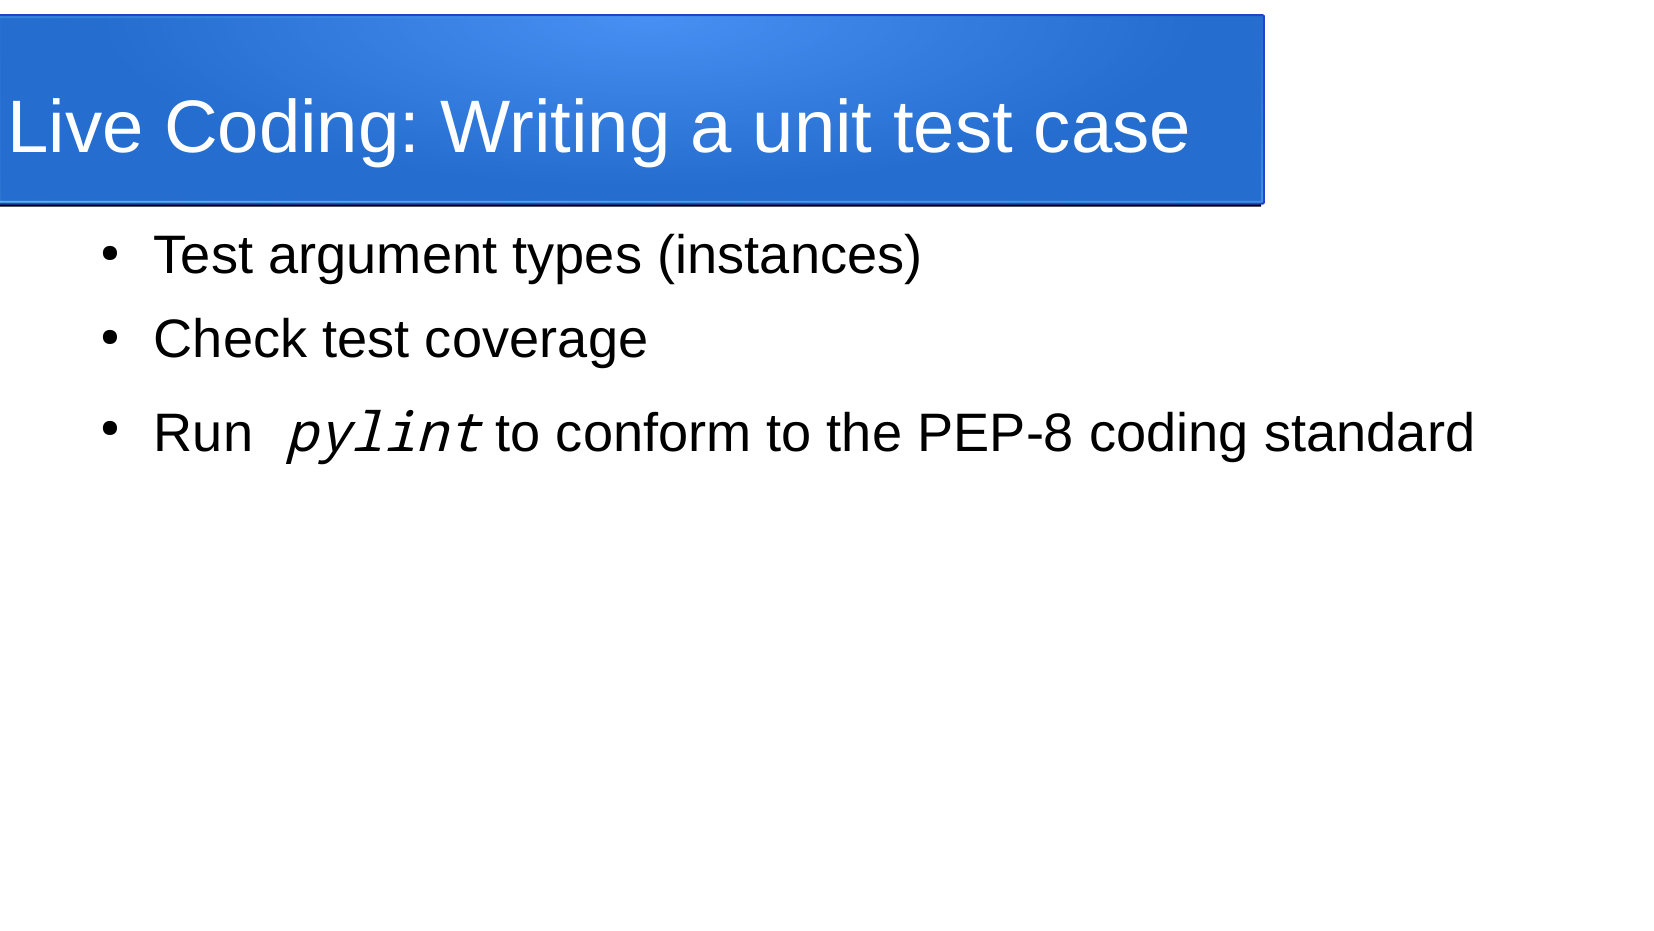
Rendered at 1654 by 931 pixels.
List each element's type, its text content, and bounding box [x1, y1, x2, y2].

list Test argument types (instances) Check test coverage Run pylint to conform to the PEP-8 coding standard [82, 224, 1571, 764]
title Live Coding: Writing a unit test case [7, 43, 1200, 210]
